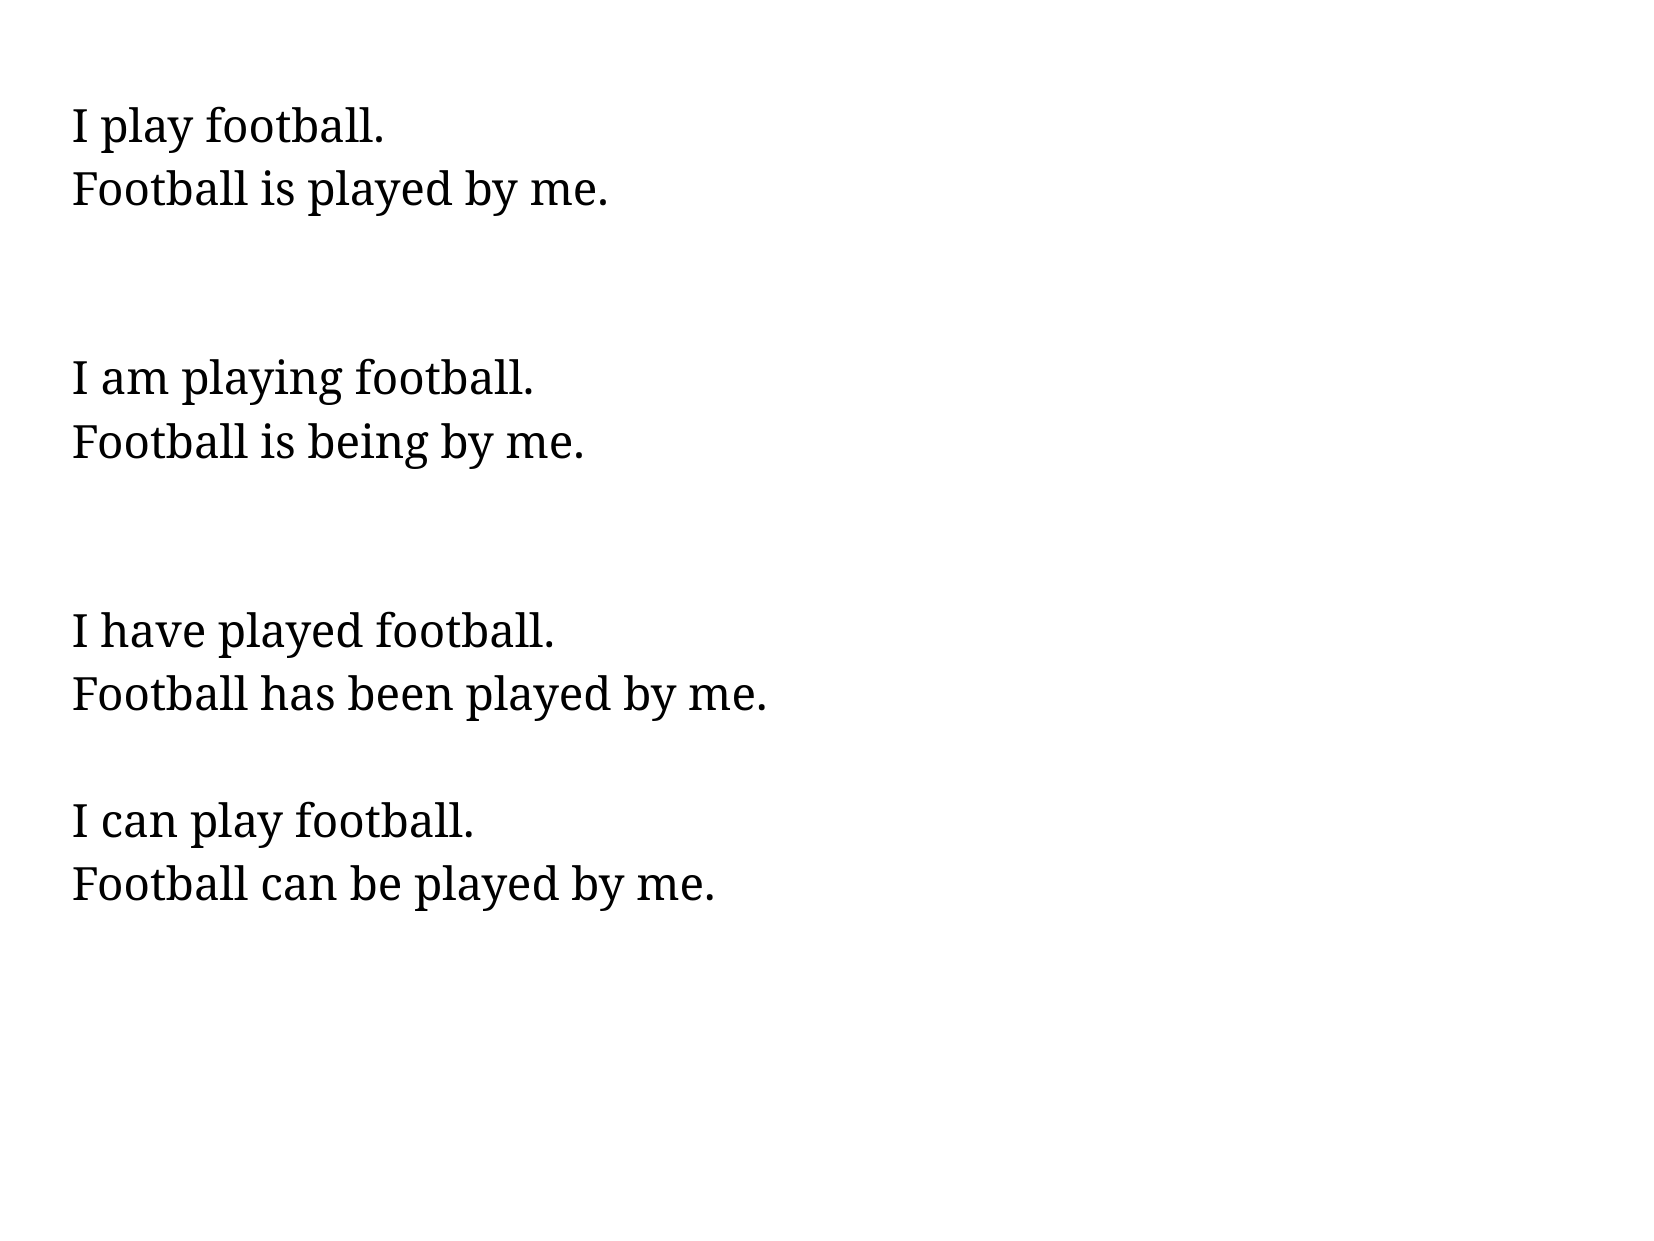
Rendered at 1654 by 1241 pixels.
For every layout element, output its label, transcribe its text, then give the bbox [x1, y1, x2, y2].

text_box I play football. Football is played by me. I am playing football. Football is being by me. I have played football. Football has been played by me. I can play football. Football can be played by me. Modal Verb He can drive a car. A car can be driven by him. I should buy this watch. A watch should be bought by me. [71, 31, 1560, 1140]
